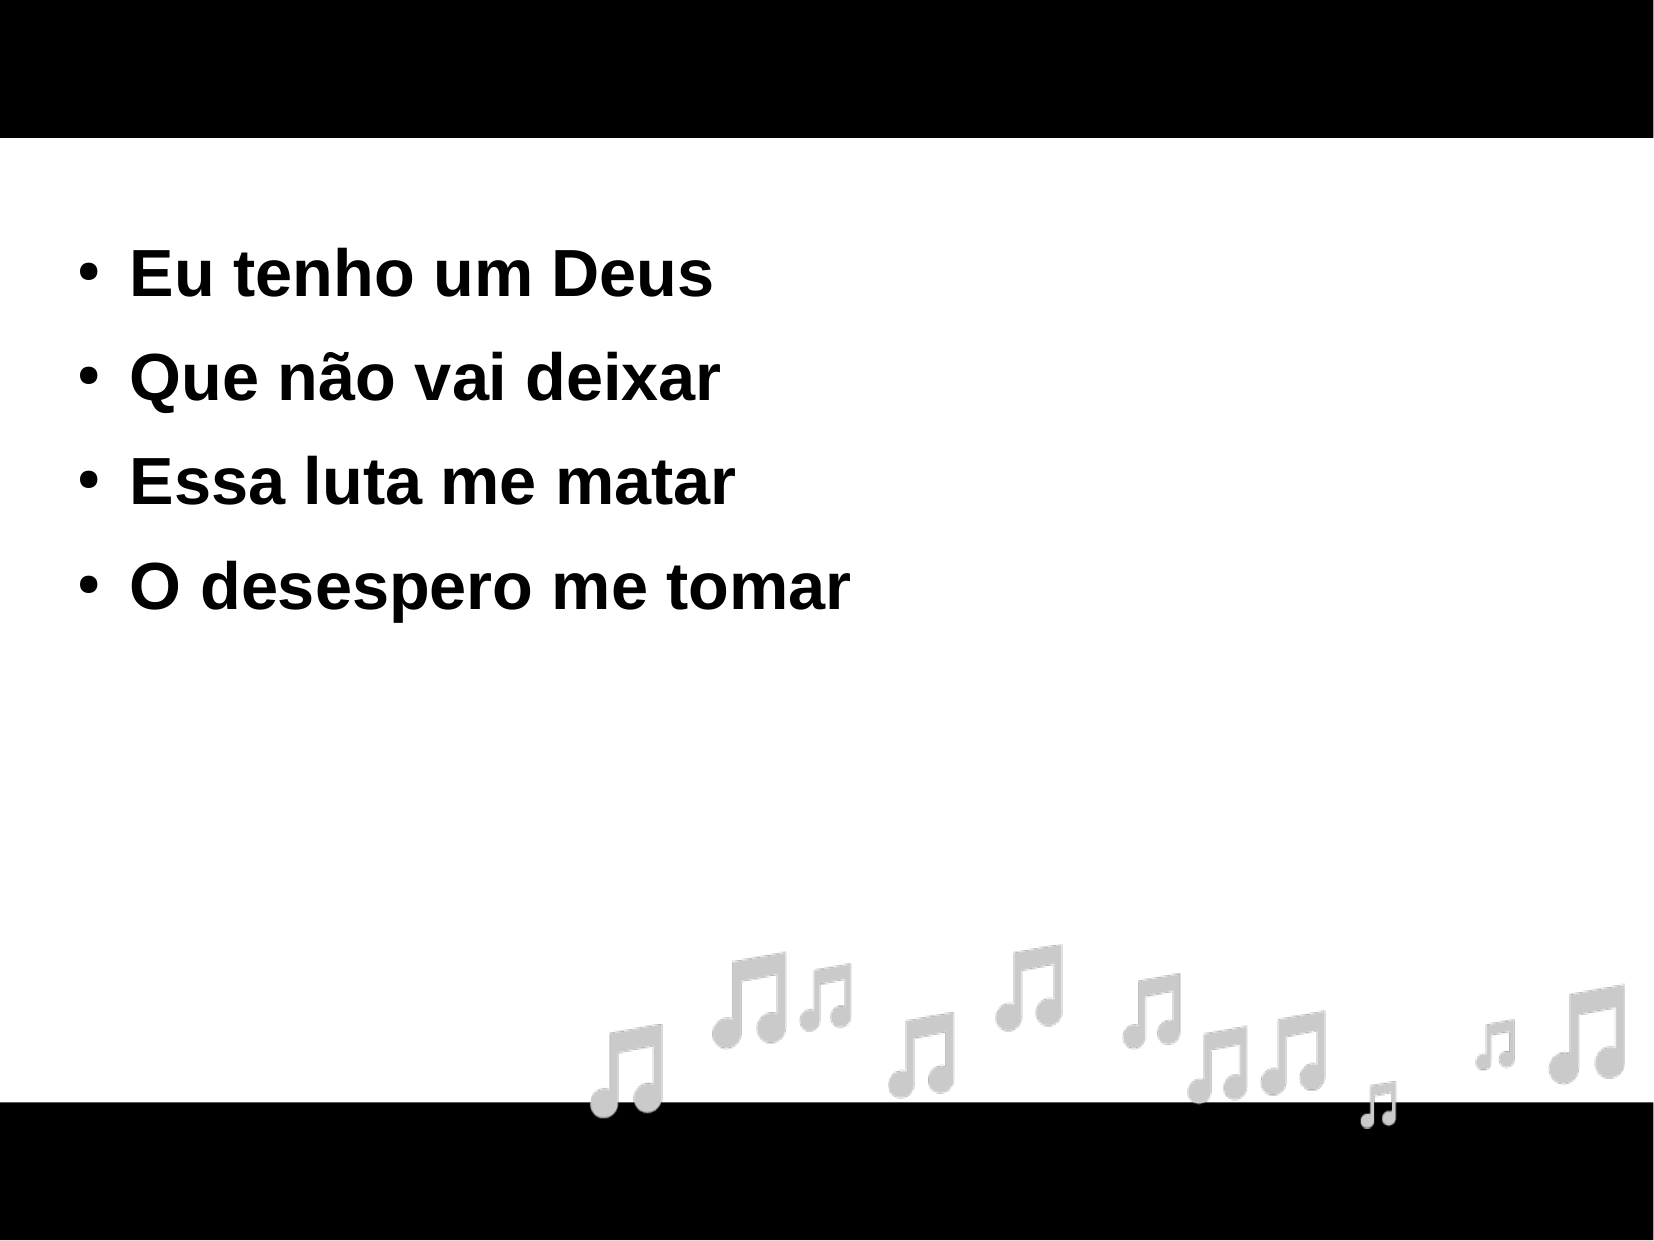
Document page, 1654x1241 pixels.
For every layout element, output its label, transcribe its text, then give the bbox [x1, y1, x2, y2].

list Eu tenho um Deus Que não vai deixar Essa luta me matar O desespero me tomar [59, 236, 1595, 1024]
